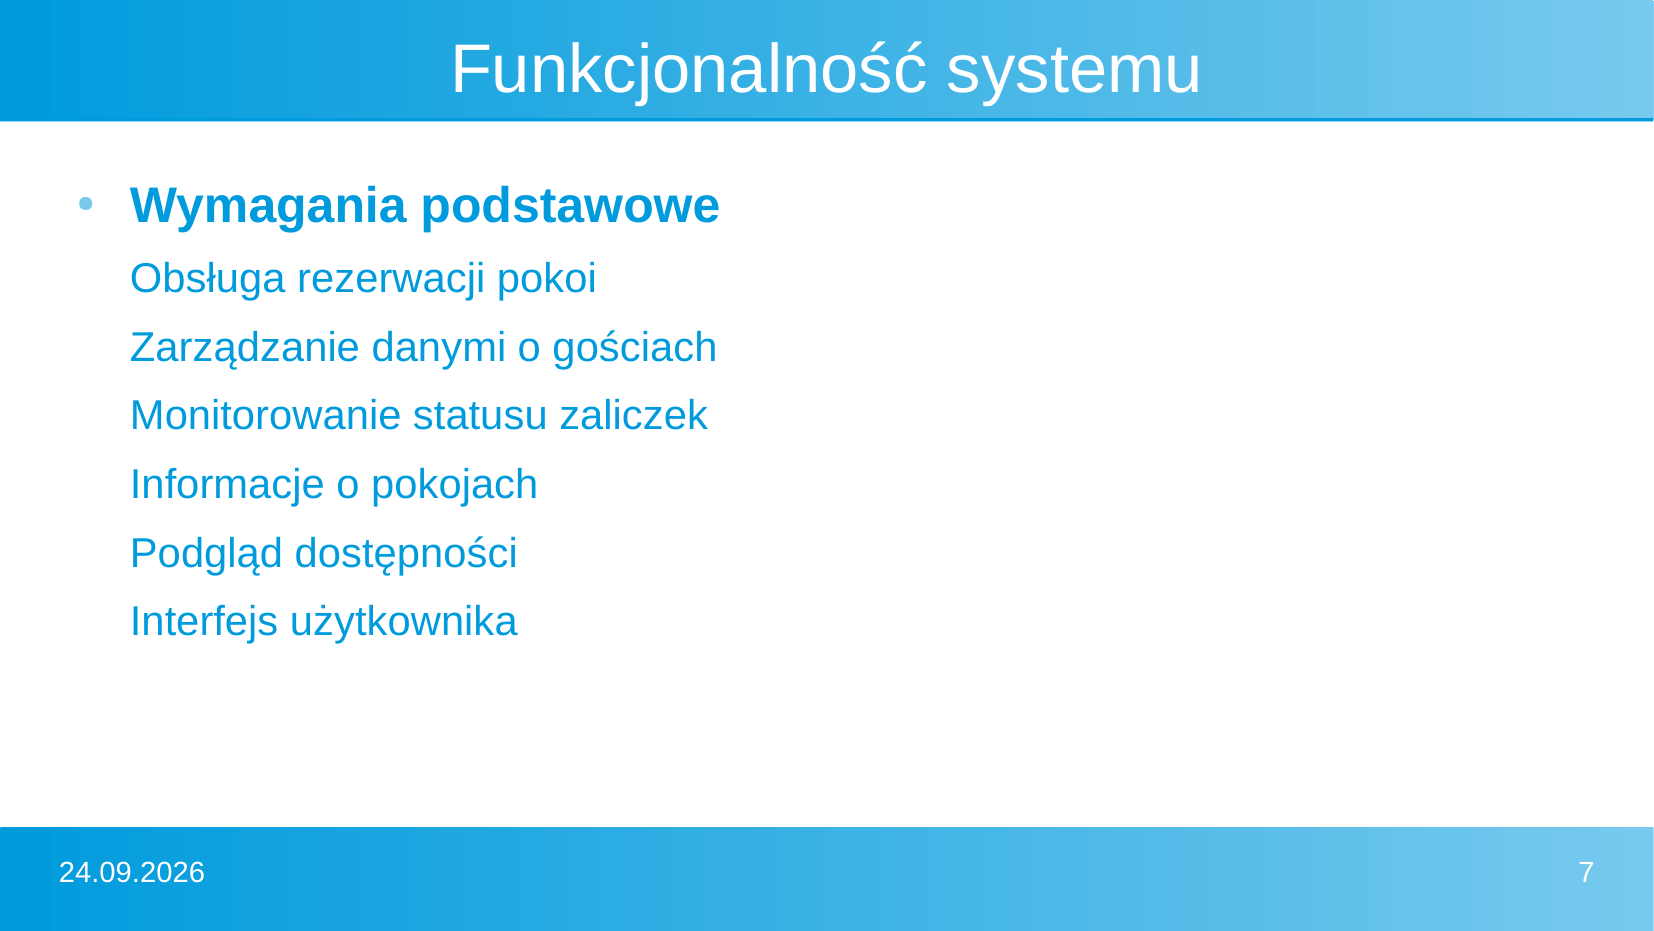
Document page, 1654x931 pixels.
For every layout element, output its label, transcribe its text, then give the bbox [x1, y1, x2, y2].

title Funkcjonalność systemu [59, 29, 1595, 108]
list Wymagania podstawowe Obsługa rezerwacji pokoi Zarządzanie danymi o gościach Monitorowanie statusu zaliczek Informacje o pokojach Podgląd dostępności Interfejs użytkownika [59, 177, 1595, 768]
